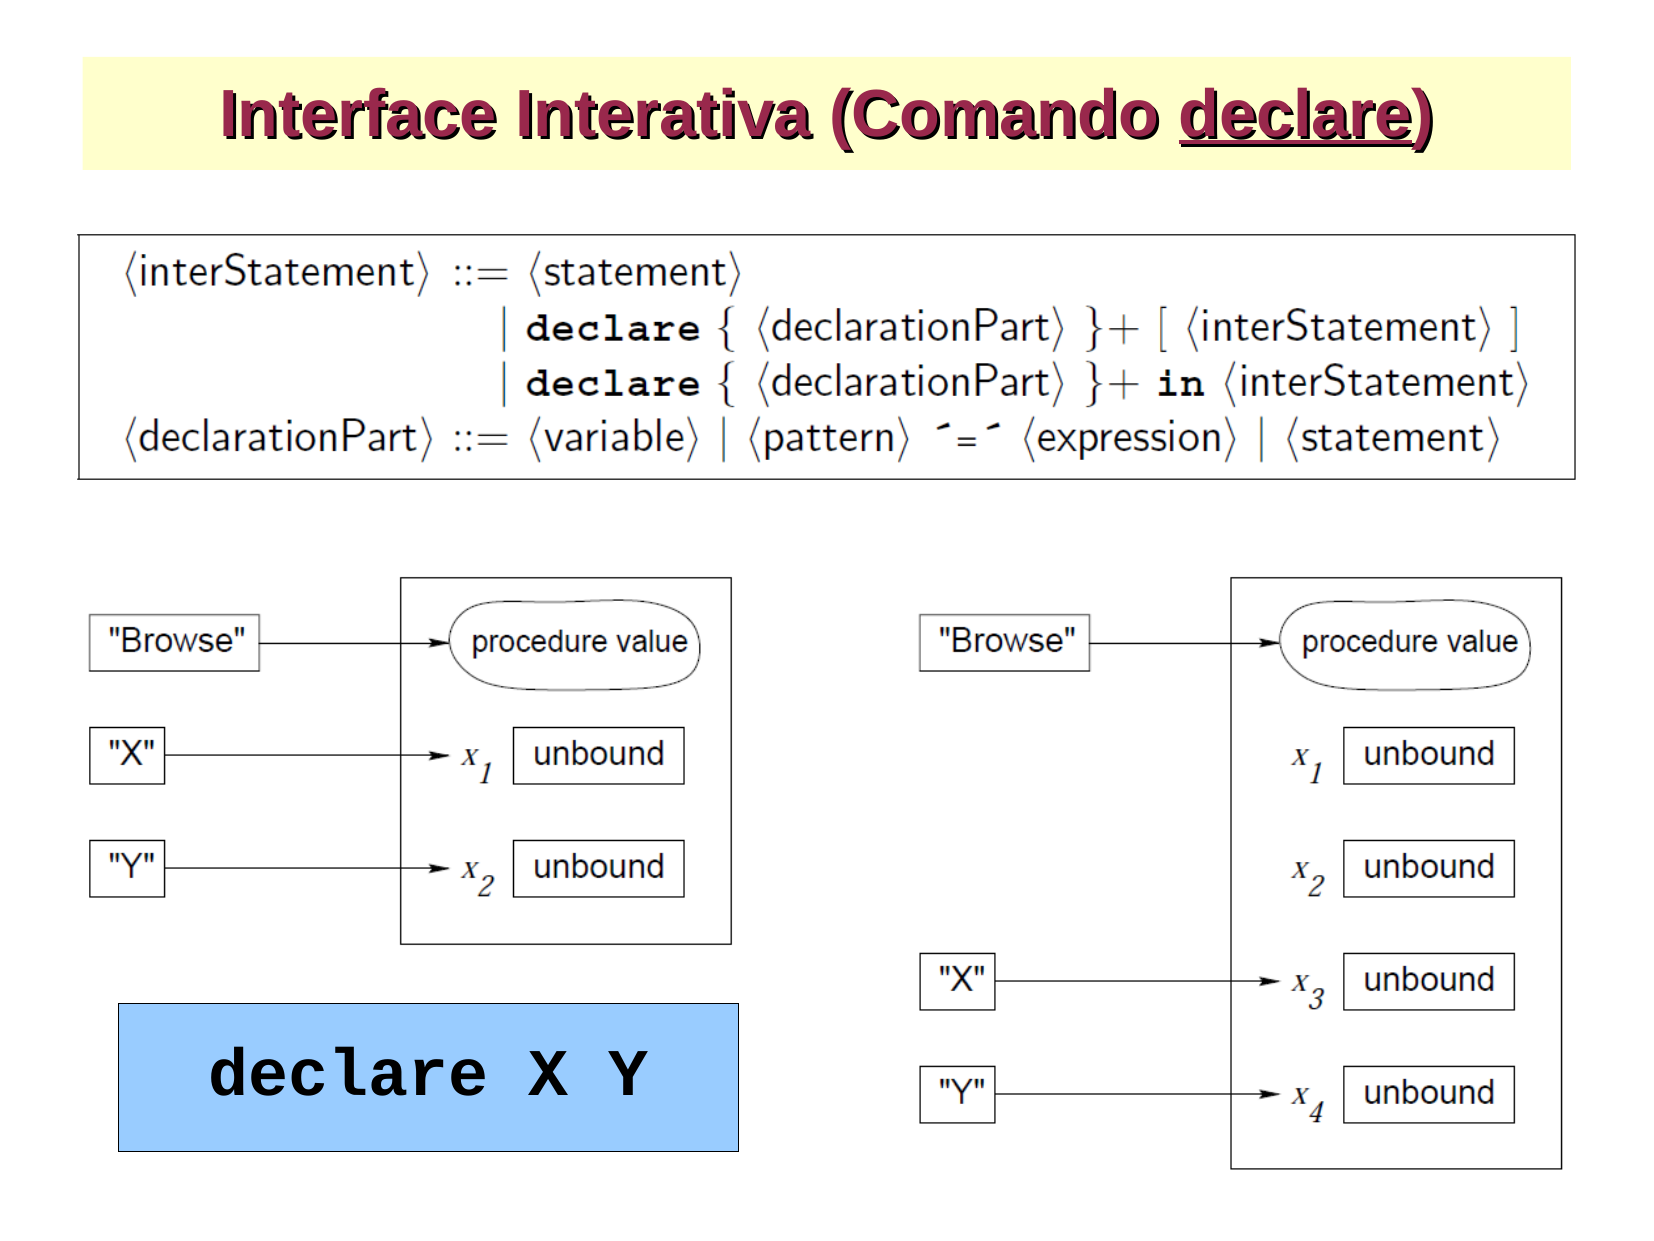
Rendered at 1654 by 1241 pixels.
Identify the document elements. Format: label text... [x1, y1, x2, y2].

picture [88, 572, 1565, 1171]
title Interface Interativa (Comando declare) [82, 56, 1571, 170]
text_box declare X Y [118, 1003, 739, 1152]
picture [76, 233, 1582, 485]
